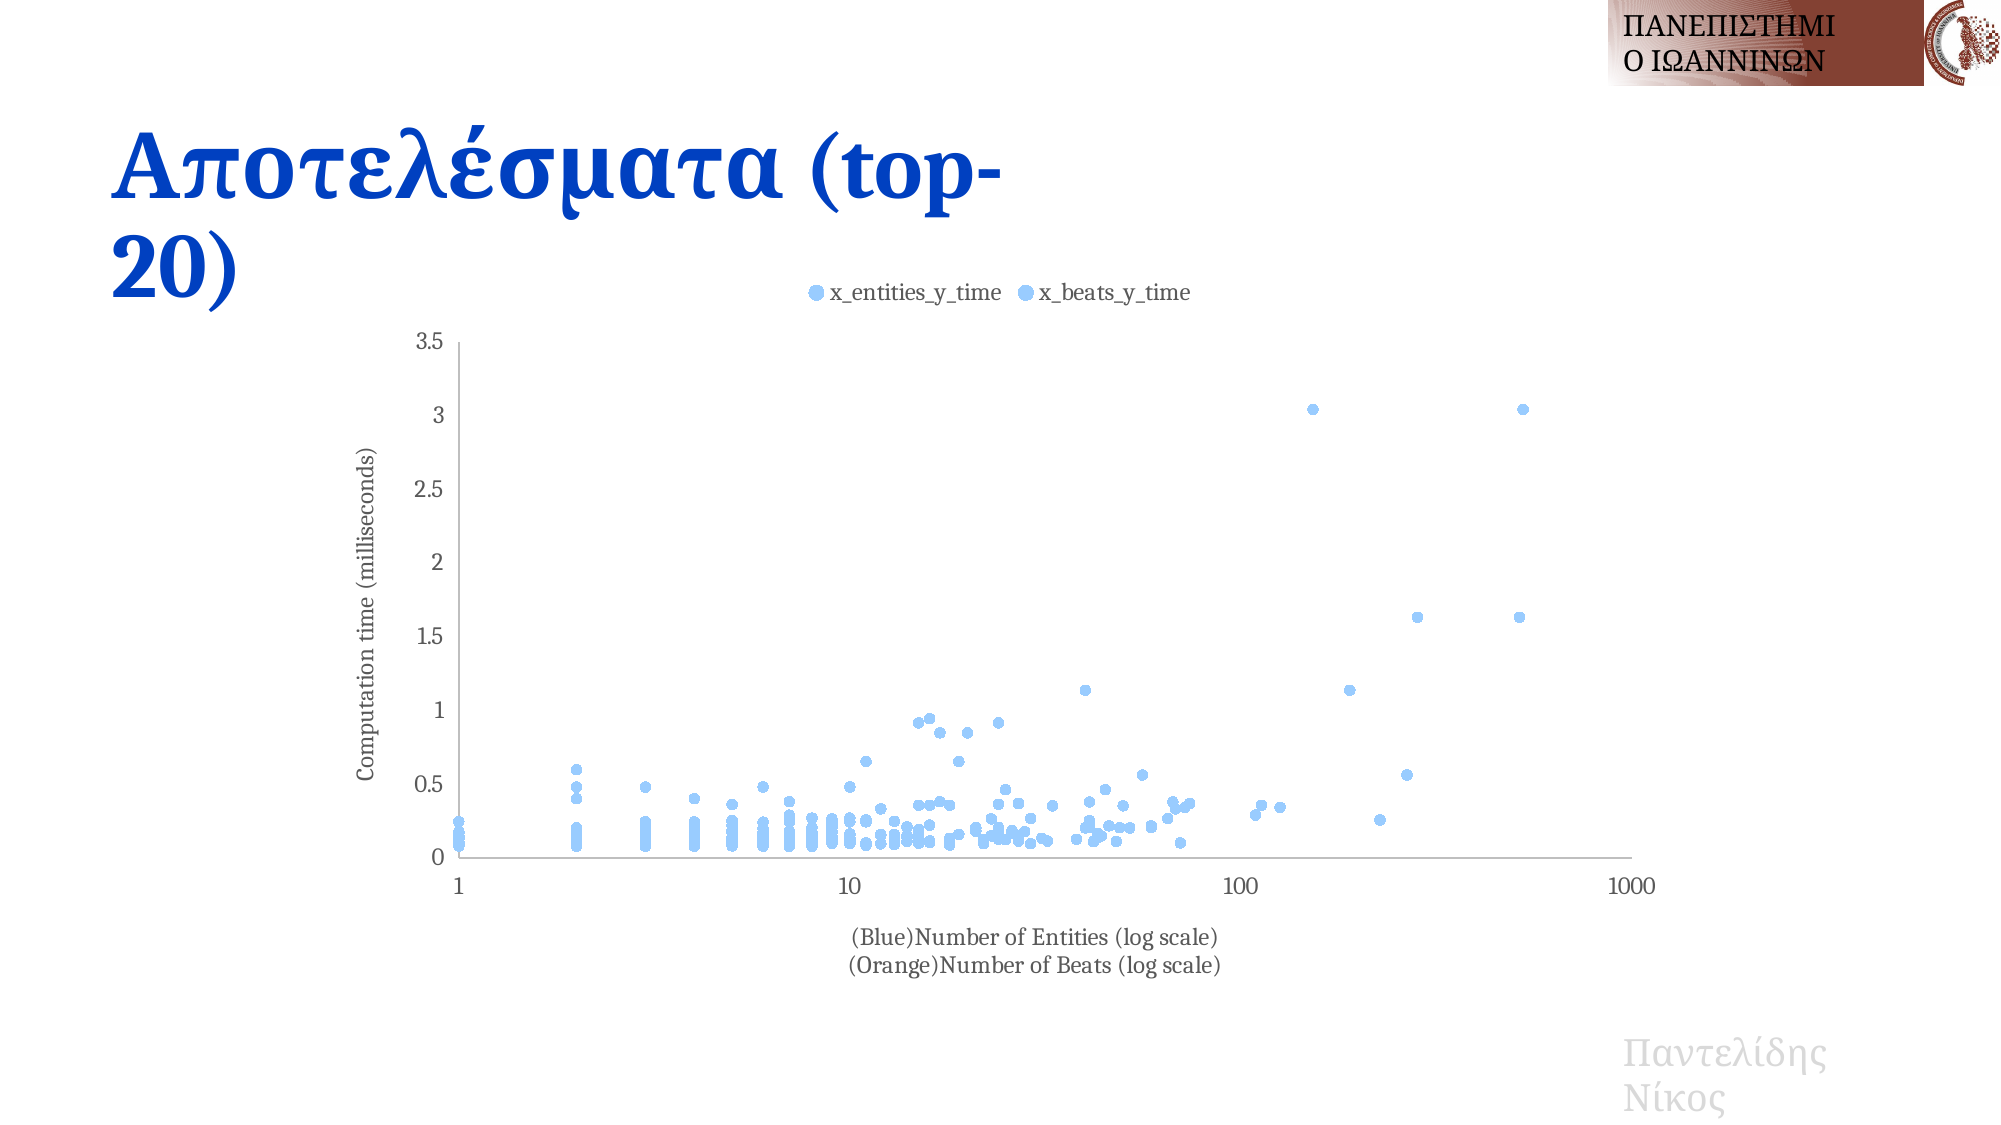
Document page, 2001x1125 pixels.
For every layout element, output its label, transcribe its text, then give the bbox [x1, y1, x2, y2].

chart [317, 261, 1683, 1012]
text_box Αποτελέσματα (top-20) [96, 112, 1142, 225]
